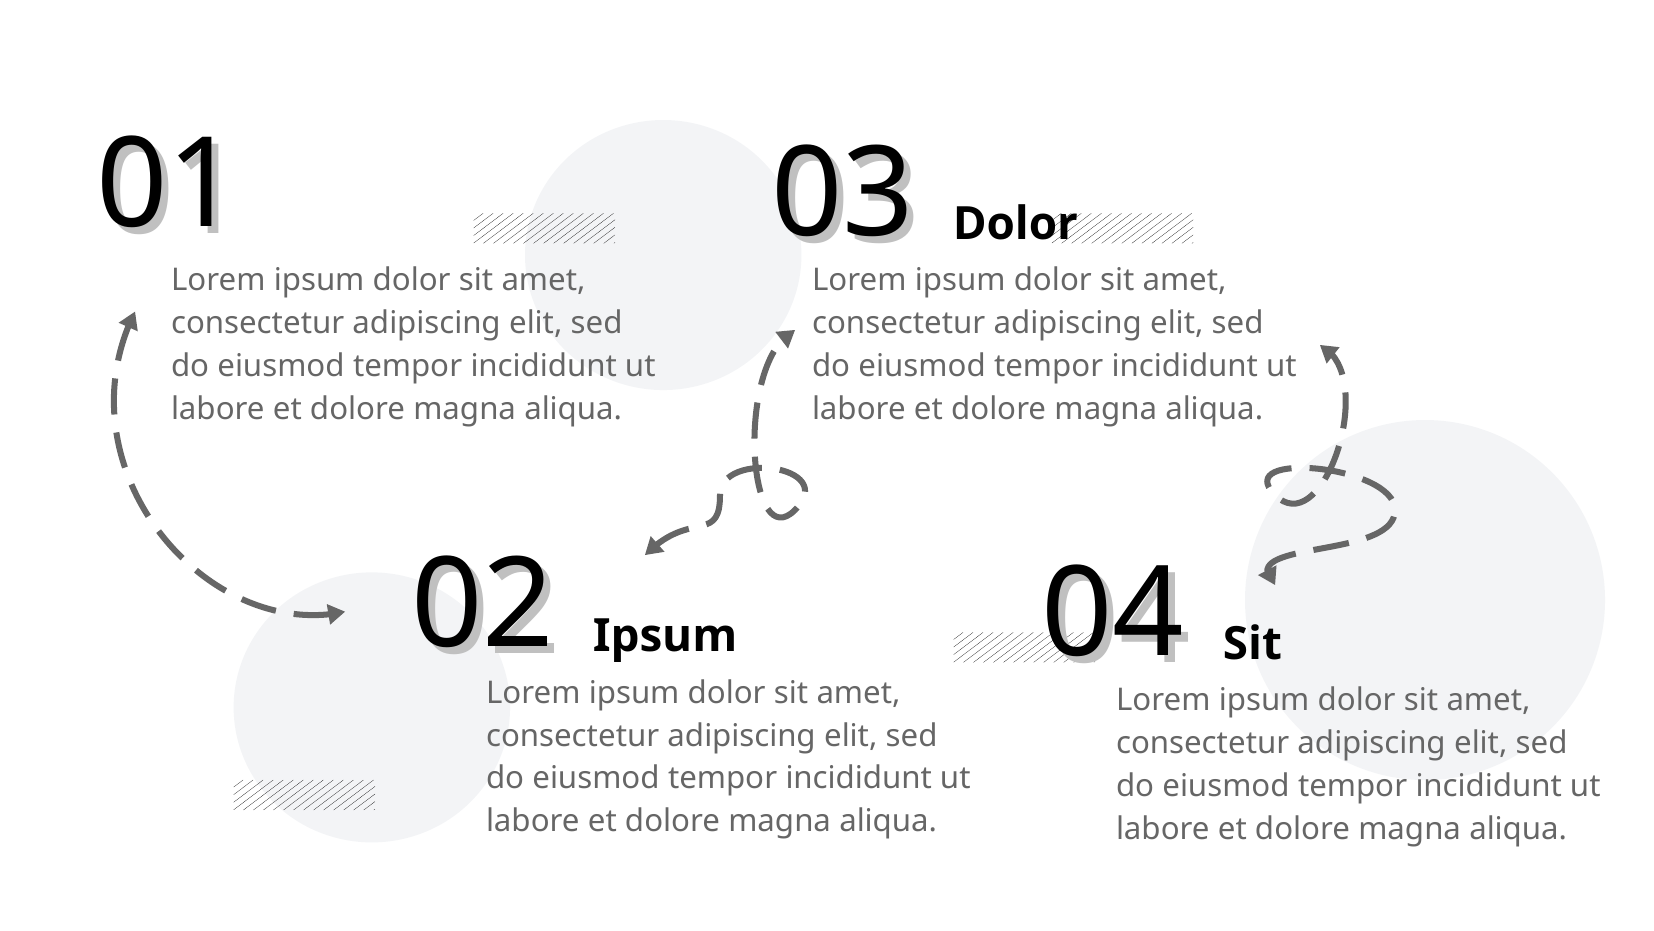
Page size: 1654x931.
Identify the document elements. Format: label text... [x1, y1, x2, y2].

text_box 01 [81, 85, 262, 271]
text_box Lorem ipsum dolor sit amet, consectetur adipiscing elit, sed do eiusmod tempor incididunt ut labore et dolore magna aliqua. [797, 250, 1323, 436]
text_box Dolor [938, 182, 1194, 261]
text_box Lorem ipsum dolor sit amet, consectetur adipiscing elit, sed do eiusmod tempor incididunt ut labore et dolore magna aliqua. [1101, 670, 1627, 856]
text_box 04 [1026, 514, 1207, 701]
text_box 02 [396, 505, 577, 691]
text_box Lorem ipsum dolor sit amet, consectetur adipiscing elit, sed do eiusmod tempor incididunt ut labore et dolore magna aliqua. [471, 662, 997, 849]
text_box 03 [756, 94, 937, 281]
text_box Sit [1208, 602, 1464, 681]
text_box Lorem ipsum dolor sit amet, consectetur adipiscing elit, sed do eiusmod tempor incididunt ut labore et dolore magna aliqua. [156, 250, 682, 436]
text_box Ipsum [578, 595, 834, 673]
